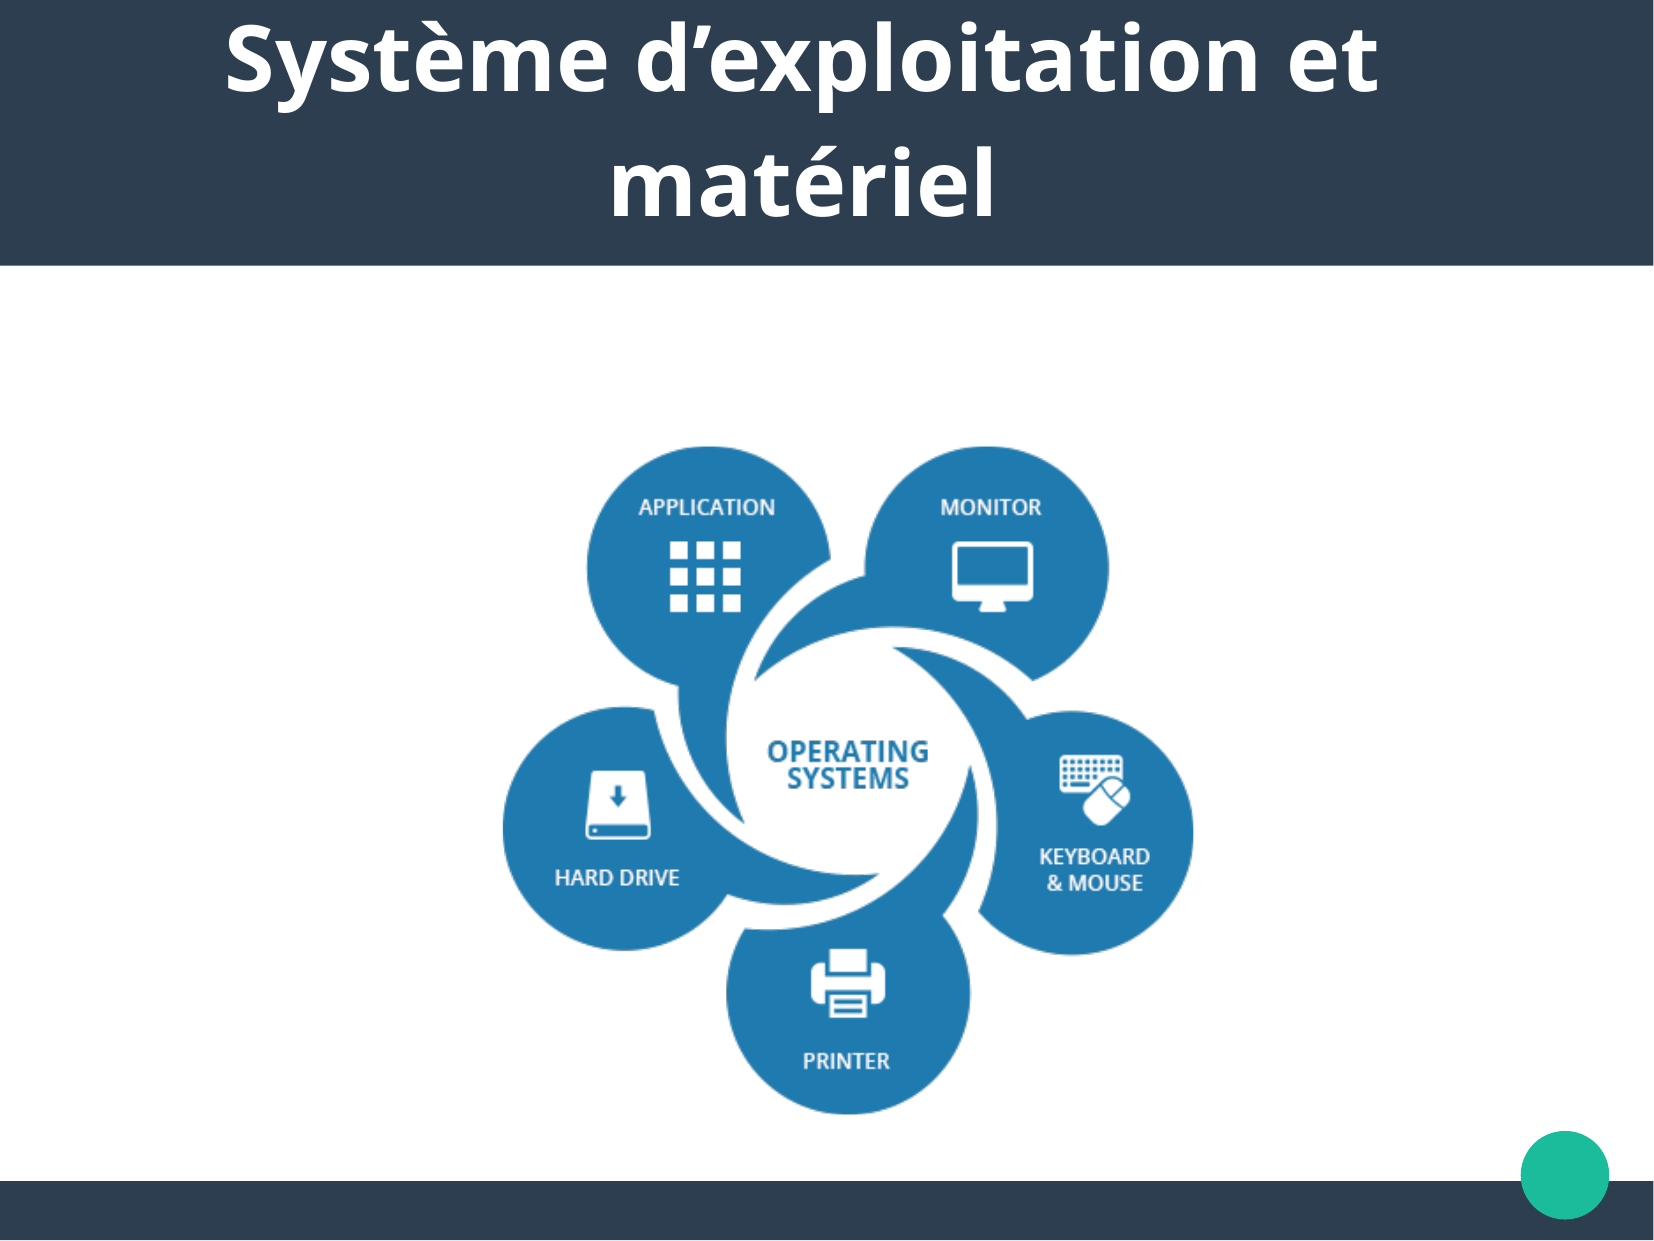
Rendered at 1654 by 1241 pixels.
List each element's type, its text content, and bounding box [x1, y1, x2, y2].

picture [496, 436, 1201, 1124]
subtitle Système d’exploitation et matériel [35, 0, 1571, 378]
